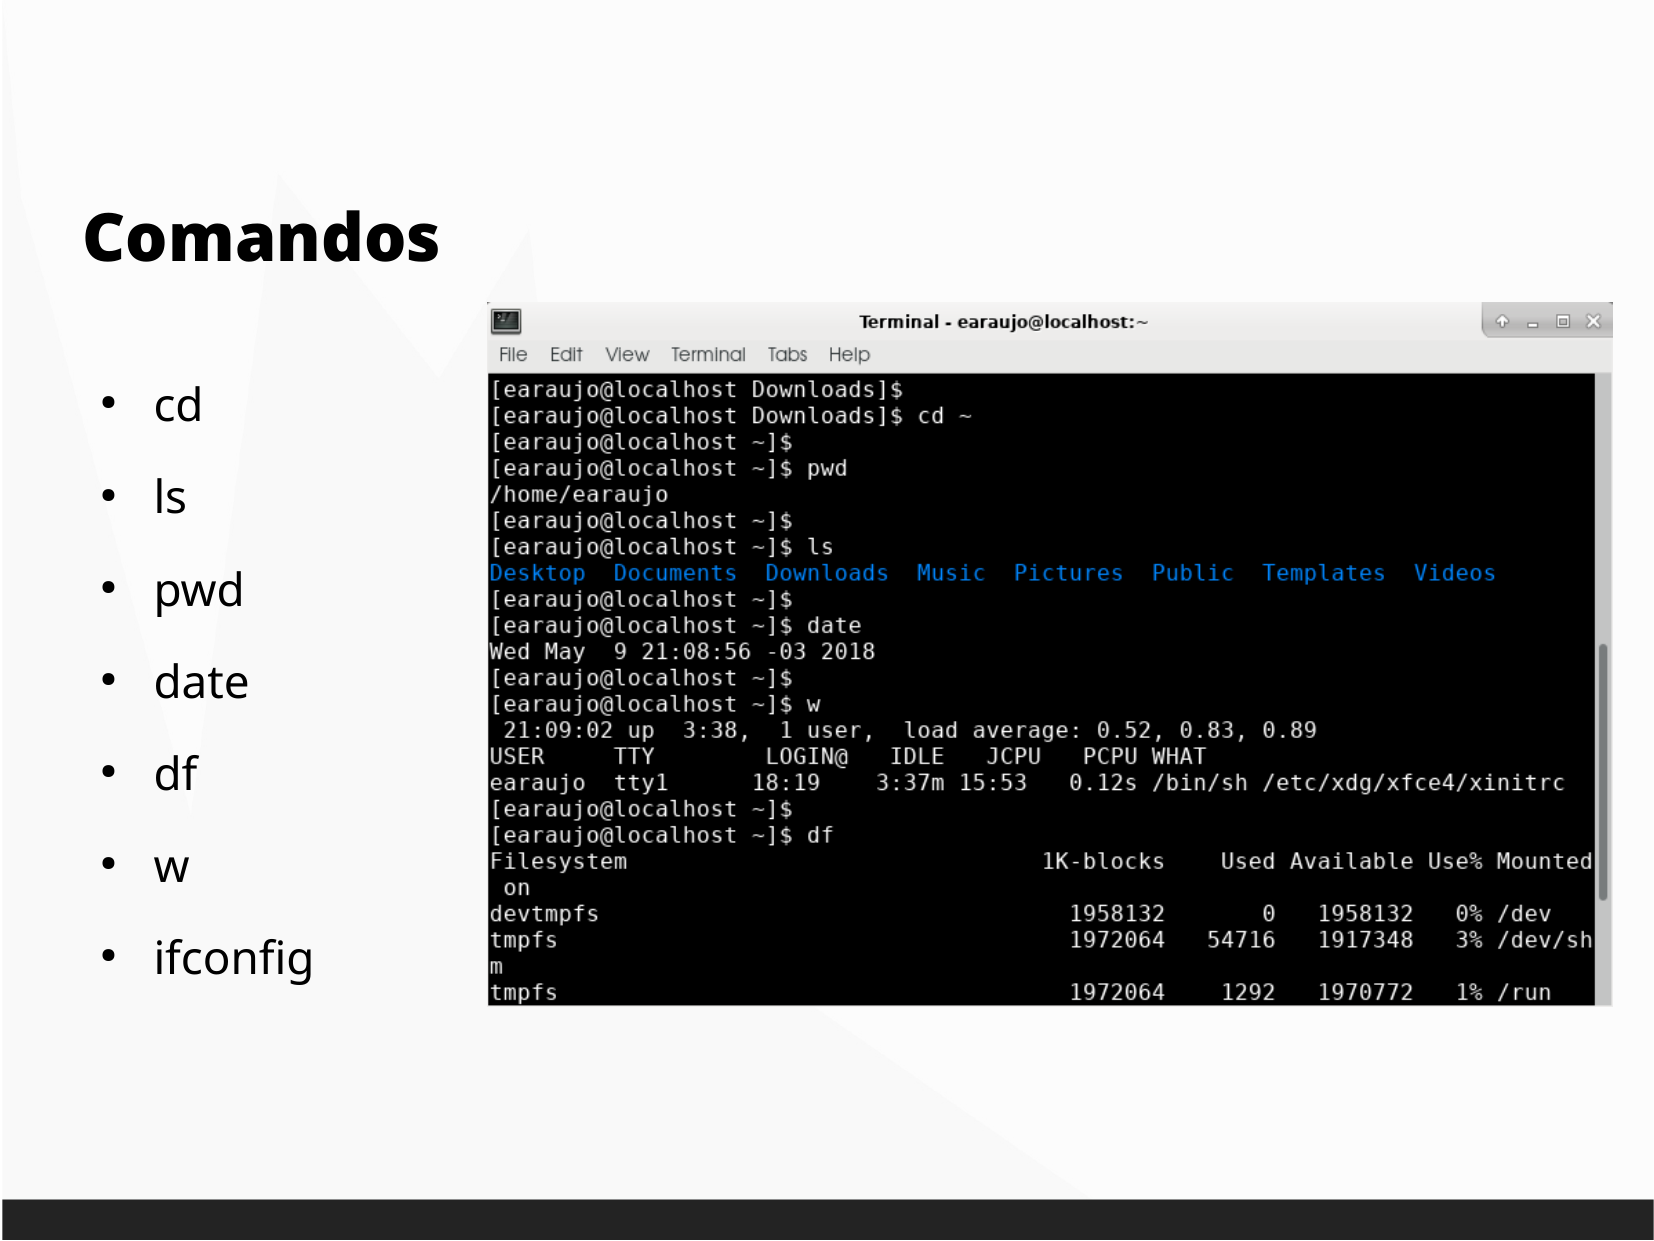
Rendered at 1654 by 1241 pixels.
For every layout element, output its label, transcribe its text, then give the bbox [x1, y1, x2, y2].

list cd ls pwd date df w ifconfig [82, 372, 1571, 1093]
title Comandos [82, 132, 1571, 340]
picture [2, 0, 1654, 1241]
